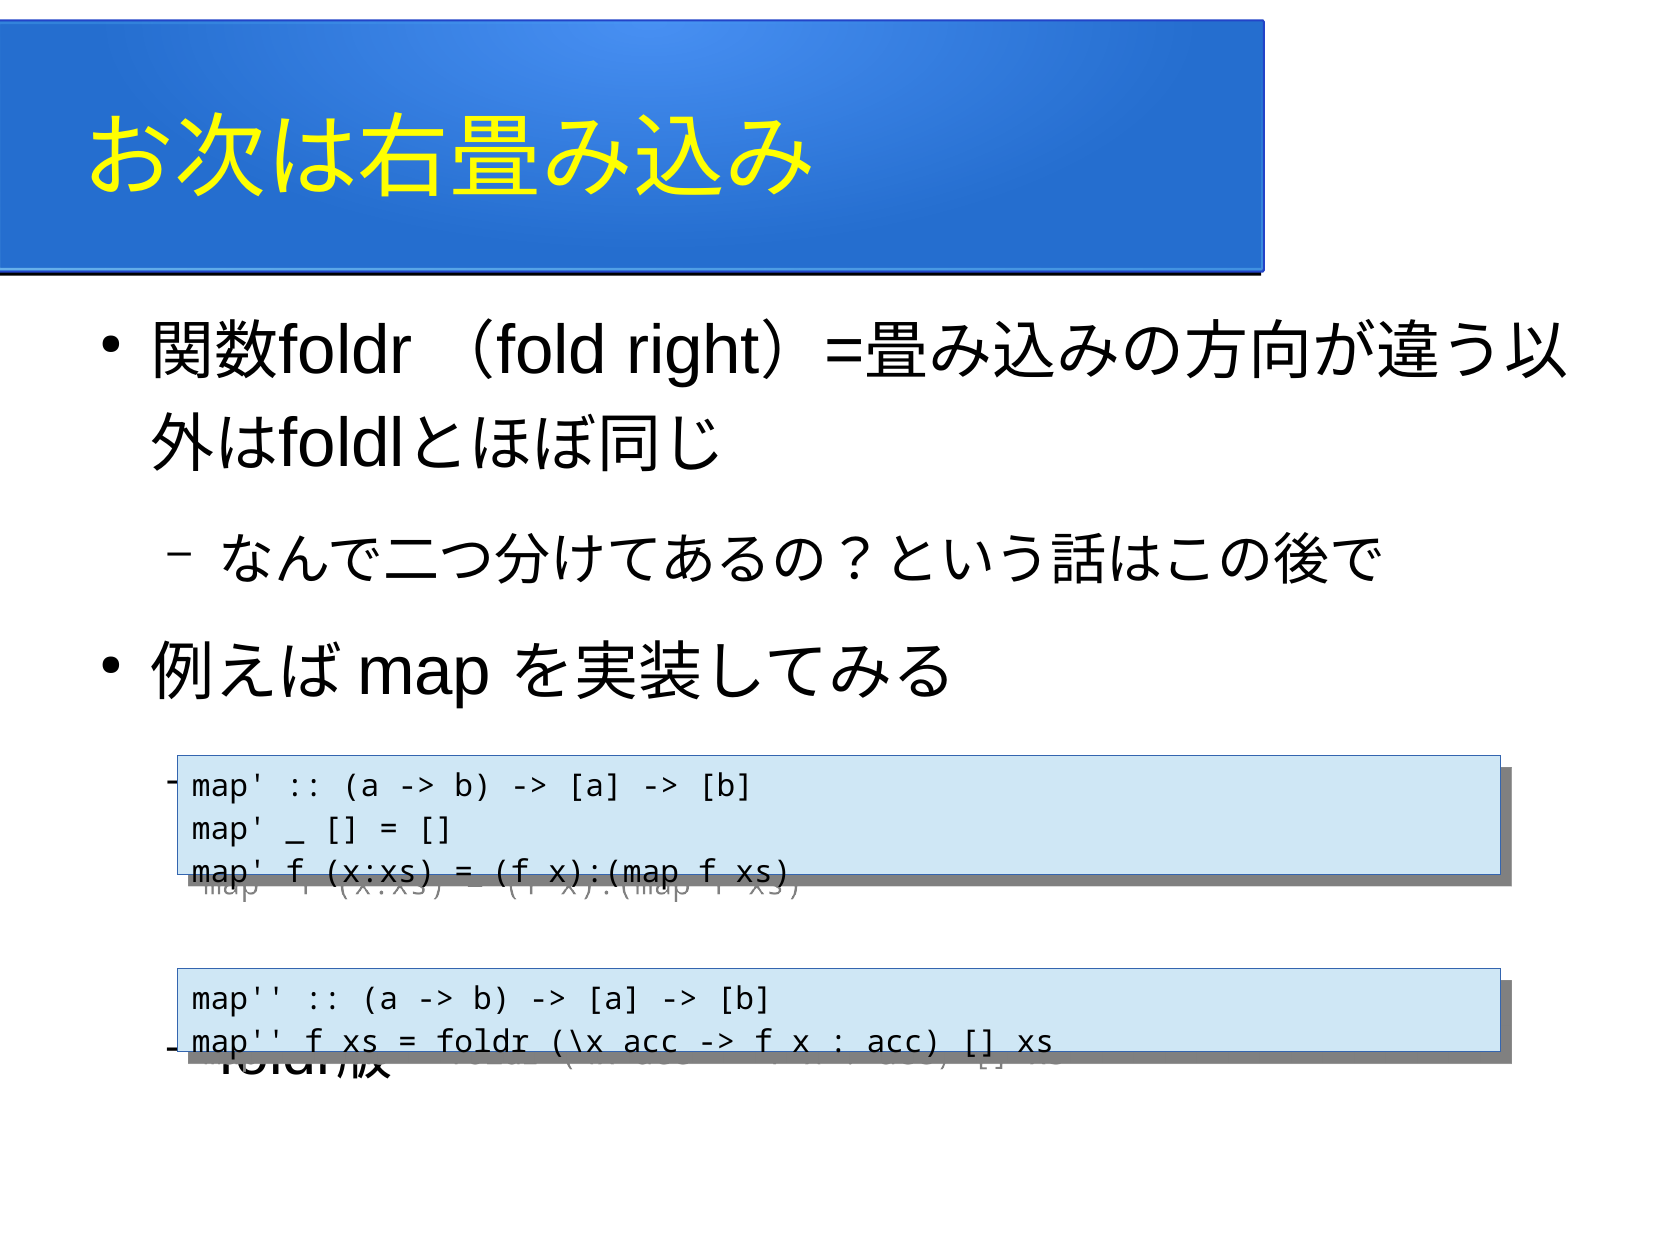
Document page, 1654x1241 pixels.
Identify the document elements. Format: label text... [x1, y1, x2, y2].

text_box map'' :: (a -> b) -> [a] -> [b] map'' f xs = foldr (\x acc -> f x : acc) [] xs [177, 968, 1501, 1052]
text_box map' :: (a -> b) -> [a] -> [b] map' _ [] = [] map' f (x:xs) = (f x):(map f xs) [177, 755, 1501, 875]
title お次は右畳み込み [82, 47, 1235, 252]
list 関数foldr （fold right）=畳み込みの方向が違う以外はfoldlとほぼ同じ なんで二つ分けてあるの？という話はこの後で 例えば map を実装してみる 再帰版 foldr版 [82, 299, 1571, 1099]
